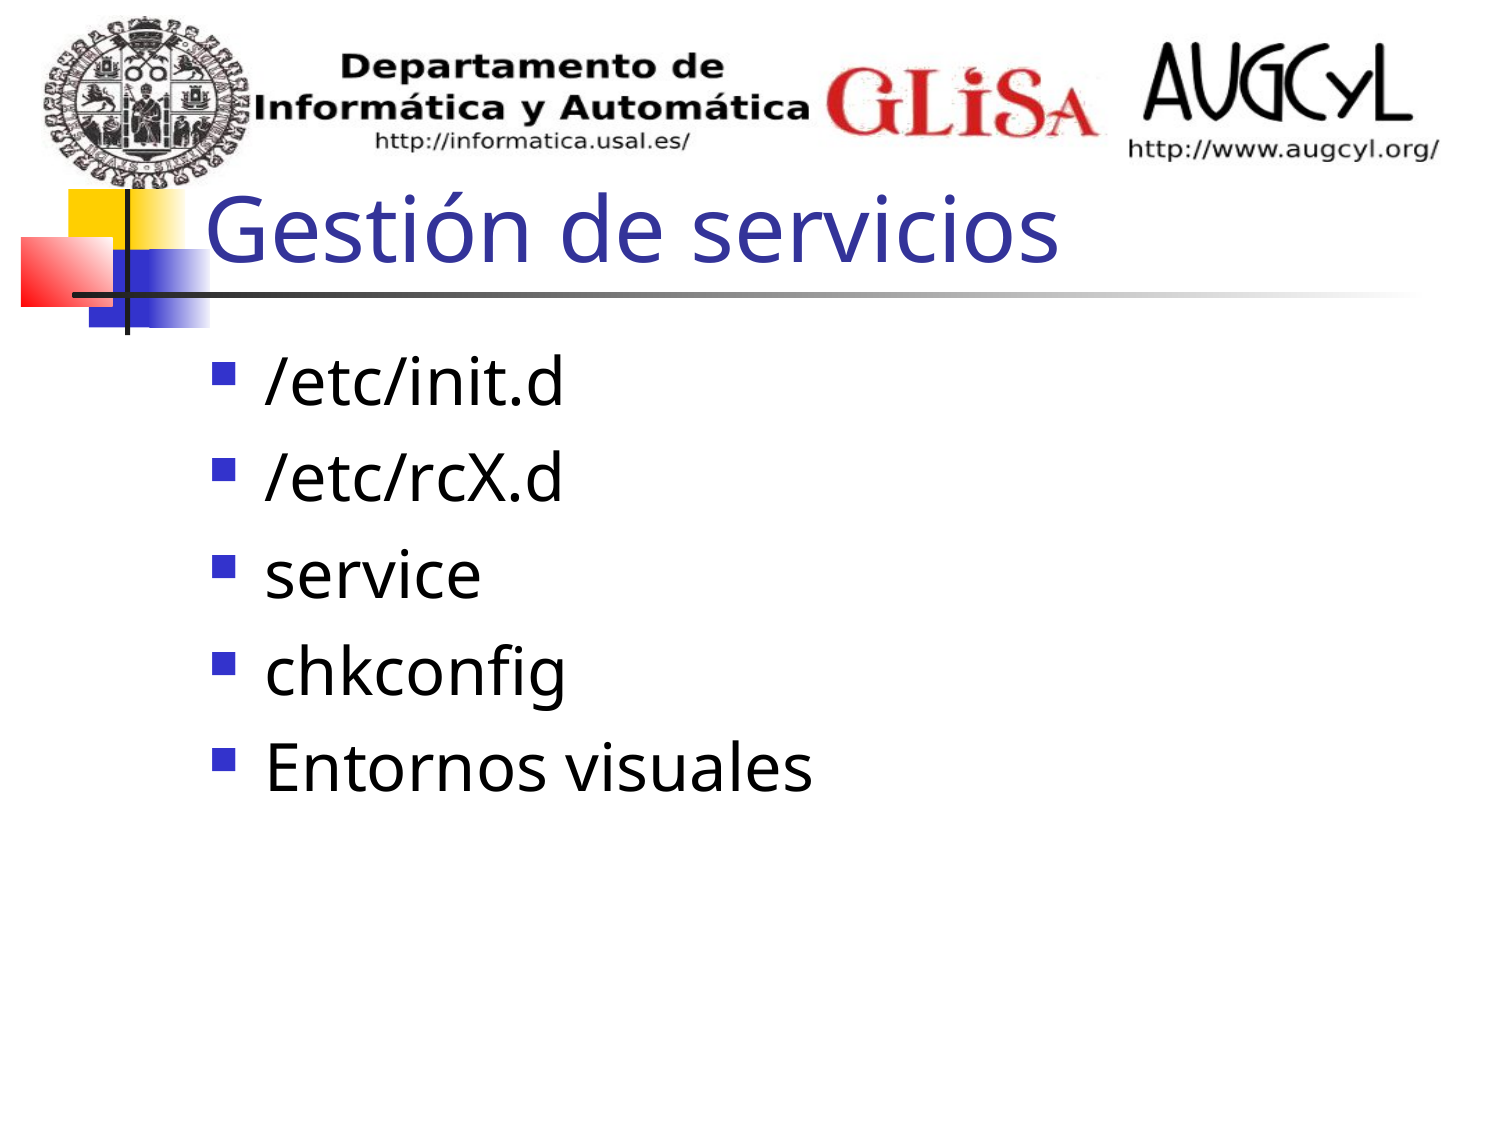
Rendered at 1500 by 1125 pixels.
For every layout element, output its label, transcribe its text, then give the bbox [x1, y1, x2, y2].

list /etc/init.d /etc/rcX.d service chkconfig Entornos visuales [193, 331, 1469, 1090]
picture [41, 15, 1463, 189]
title Gestión de servicios [188, 52, 1468, 289]
